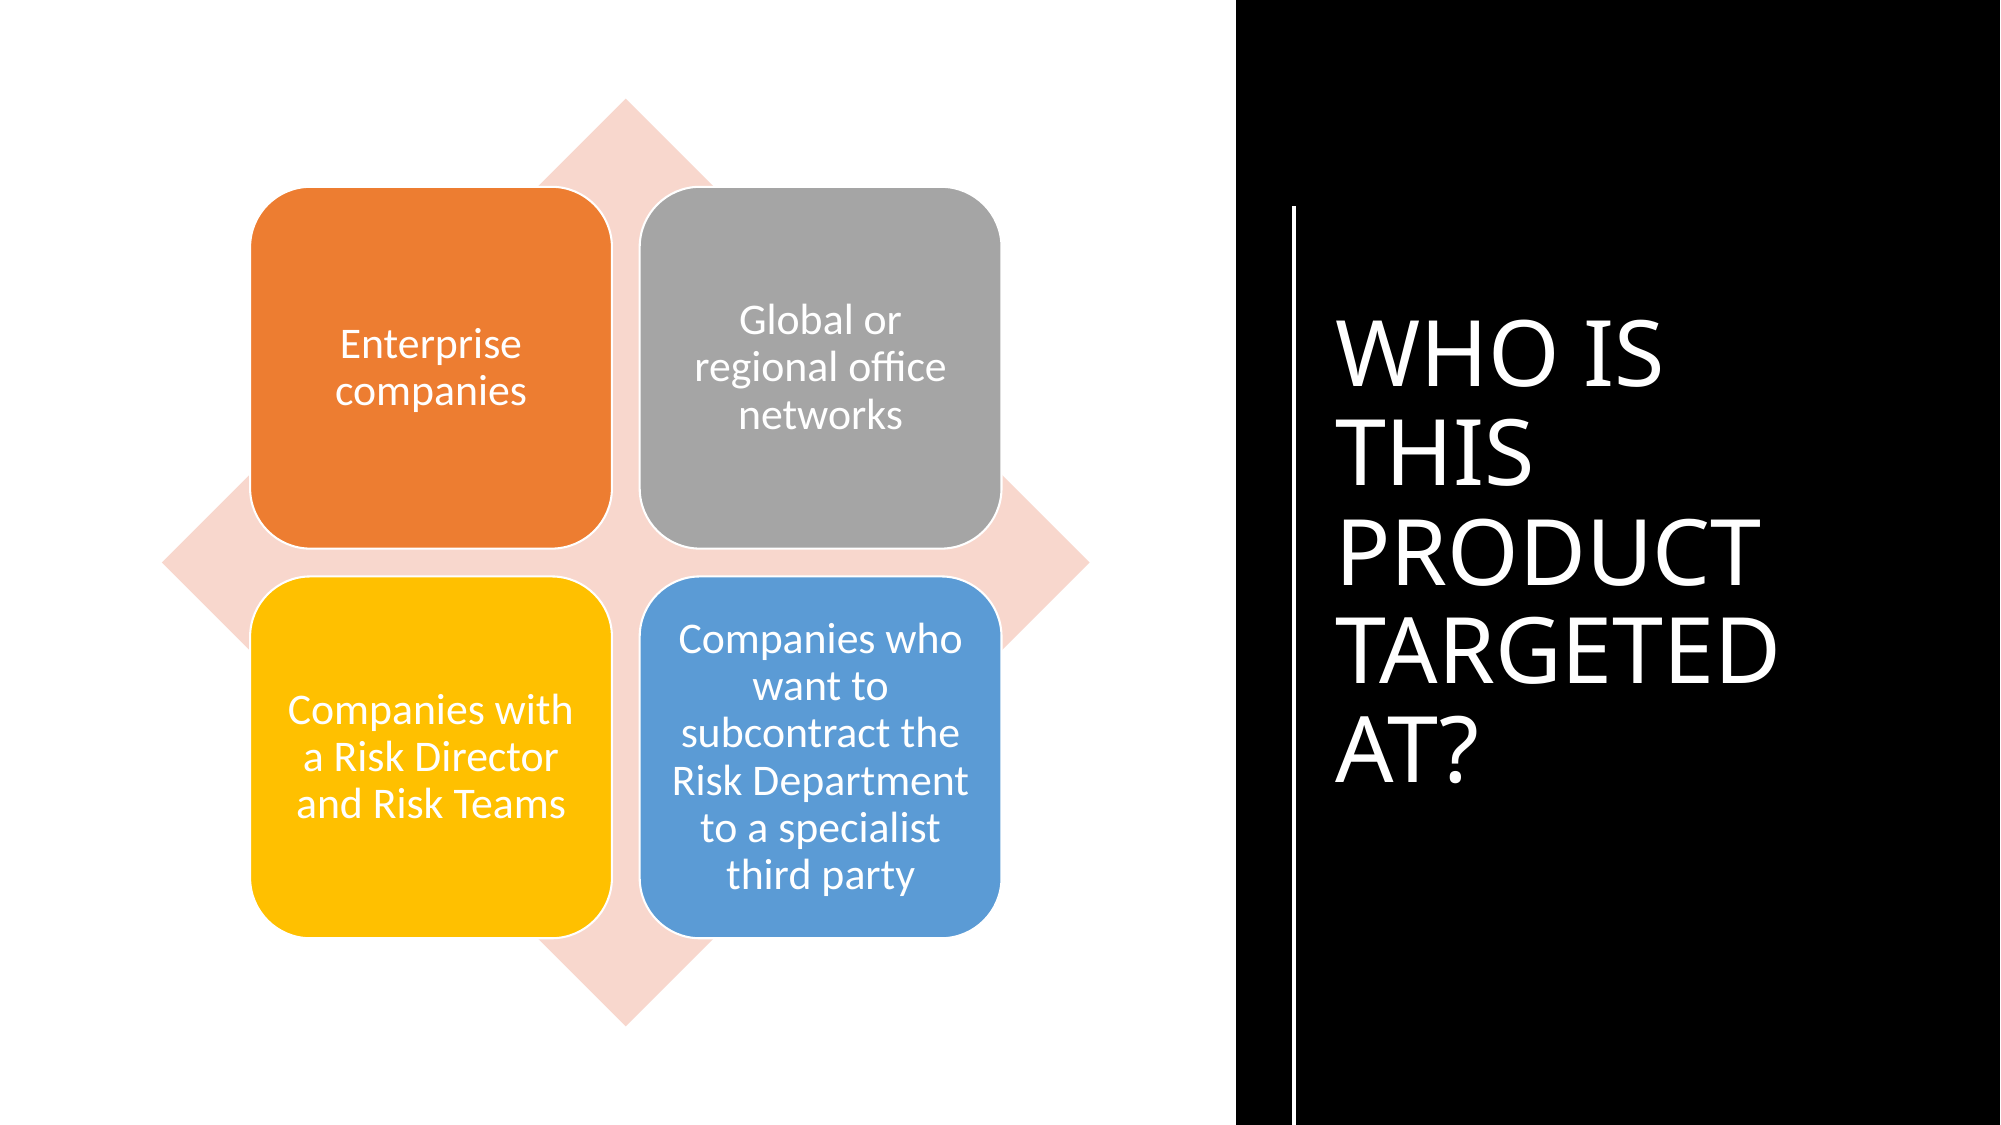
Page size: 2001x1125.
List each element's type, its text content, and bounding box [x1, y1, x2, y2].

title WHO IS THIS PRODUCT TARGETED AT? [1320, 206, 1896, 905]
text_box [1236, 0, 2000, 1125]
text_box Companies who want to subcontract the Risk Department to a specialist third party [639, 576, 1002, 939]
text_box Companies with a Risk Director and Risk Teams [250, 576, 612, 939]
text_box Enterprise companies [250, 186, 612, 549]
text_box [161, 98, 1090, 1027]
text_box Global or regional office networks [639, 186, 1002, 549]
